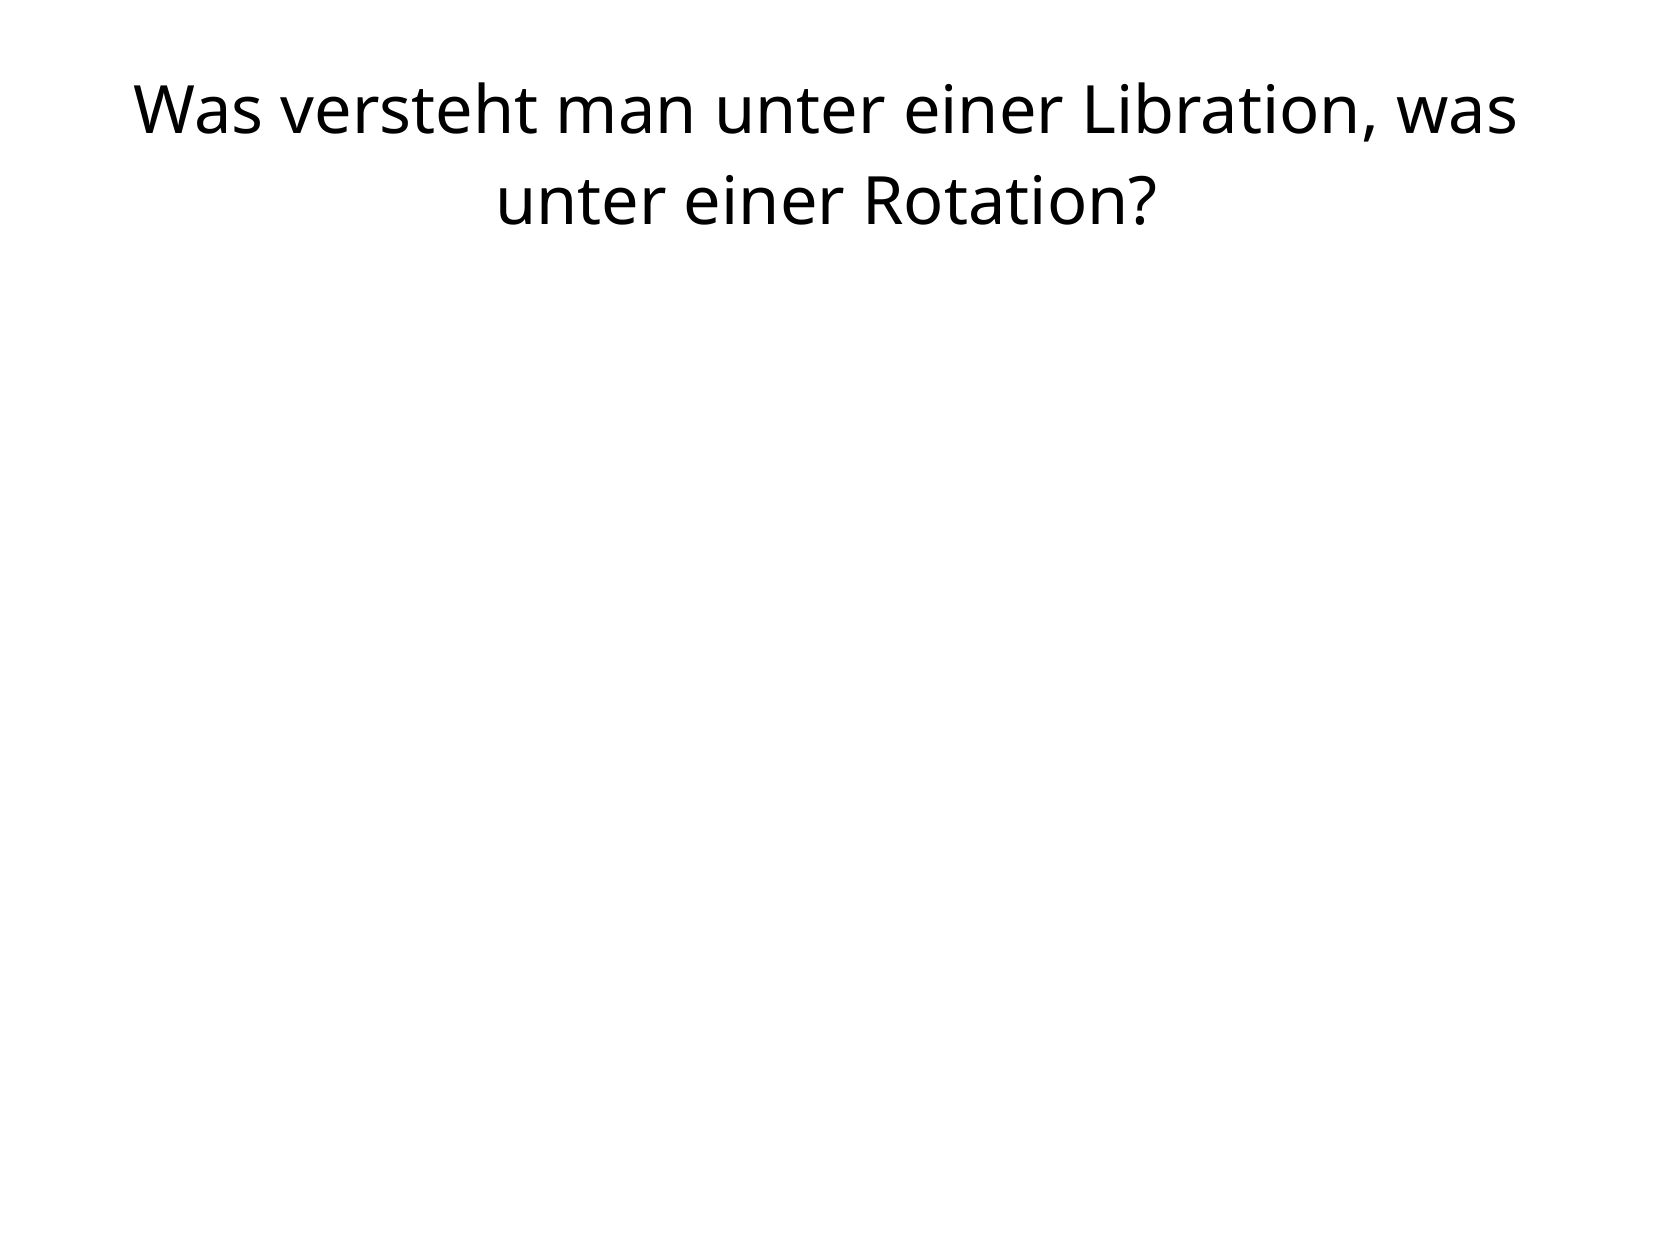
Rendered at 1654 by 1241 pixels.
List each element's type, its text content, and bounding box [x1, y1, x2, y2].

title Was versteht man unter einer Libration, was unter einer Rotation? [82, 49, 1571, 257]
